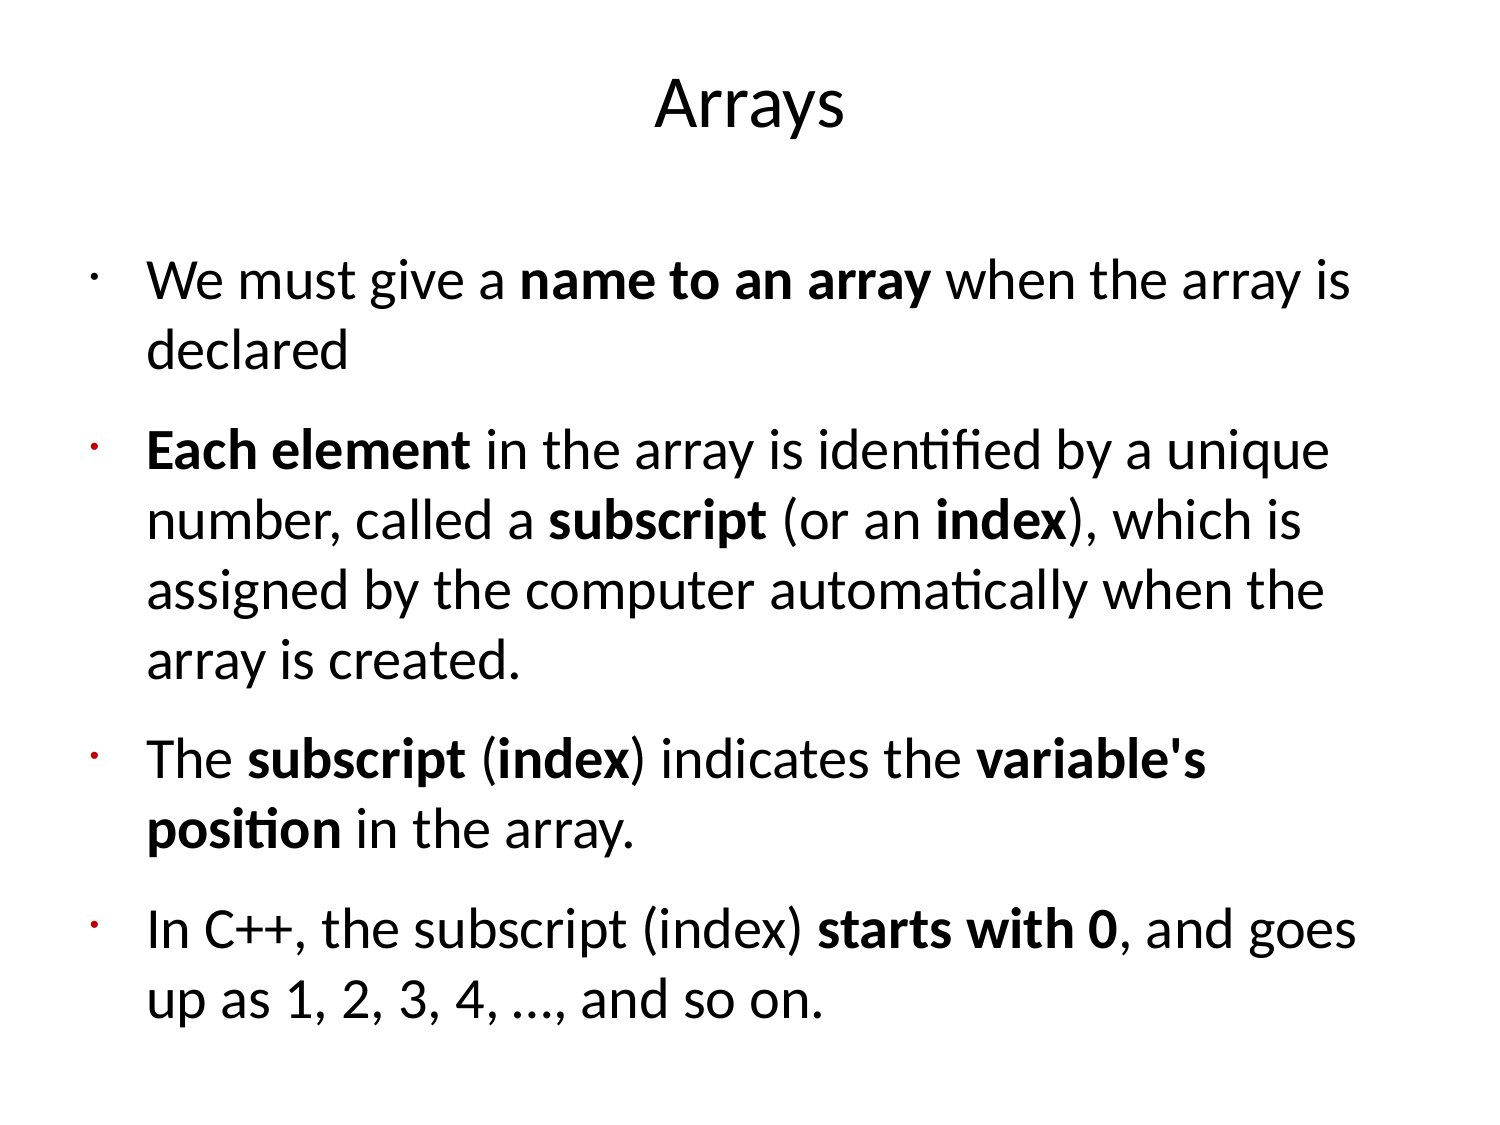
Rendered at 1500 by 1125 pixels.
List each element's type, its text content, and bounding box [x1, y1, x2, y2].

list We must give a name to an array when the array is declared Each element in the array is identified by a unique number, called a subscript (or an index), which is assigned by the computer automatically when the array is created. The subscript (index) indicates the variable's position in the array. In C++, the subscript (index) starts with 0, and goes up as 1, 2, 3, 4, …, and so on. [75, 234, 1425, 977]
title Arrays [75, 45, 1425, 233]
